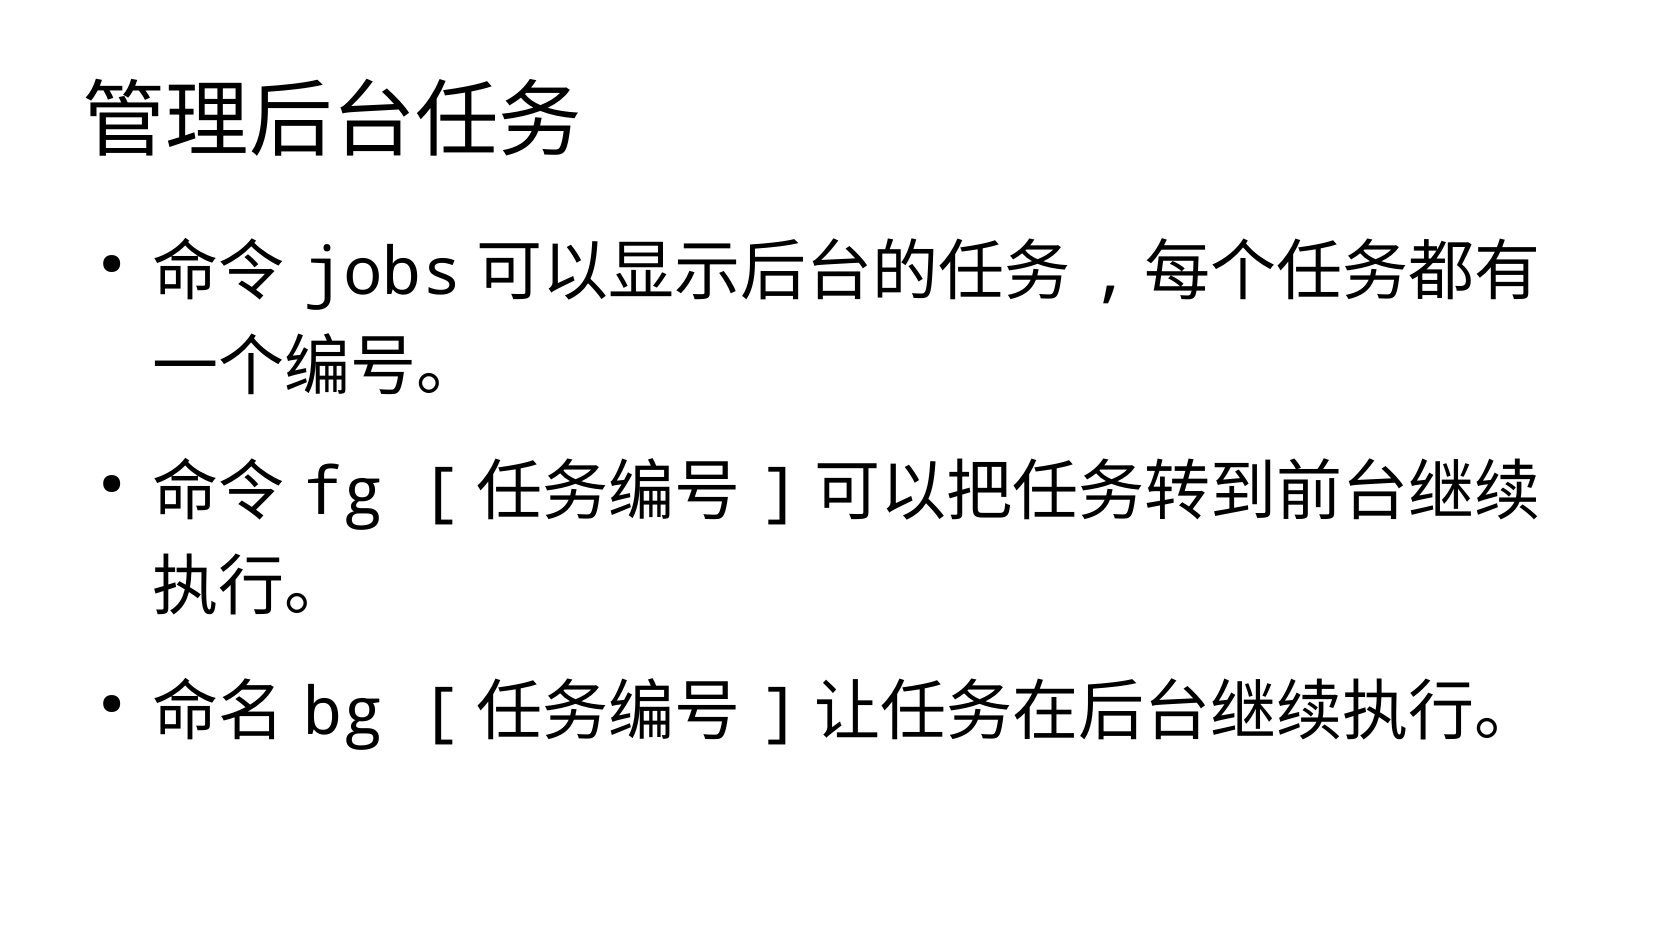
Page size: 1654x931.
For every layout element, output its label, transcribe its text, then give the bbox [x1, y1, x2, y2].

list 命令jobs可以显示后台的任务,每个任务都有一个编号。 命令fg [任务编号]可以把任务转到前台继续执行。 命名bg [任务编号]让任务在后台继续执行。 [82, 217, 1571, 758]
title 管理后台任务 [82, 37, 1571, 189]
